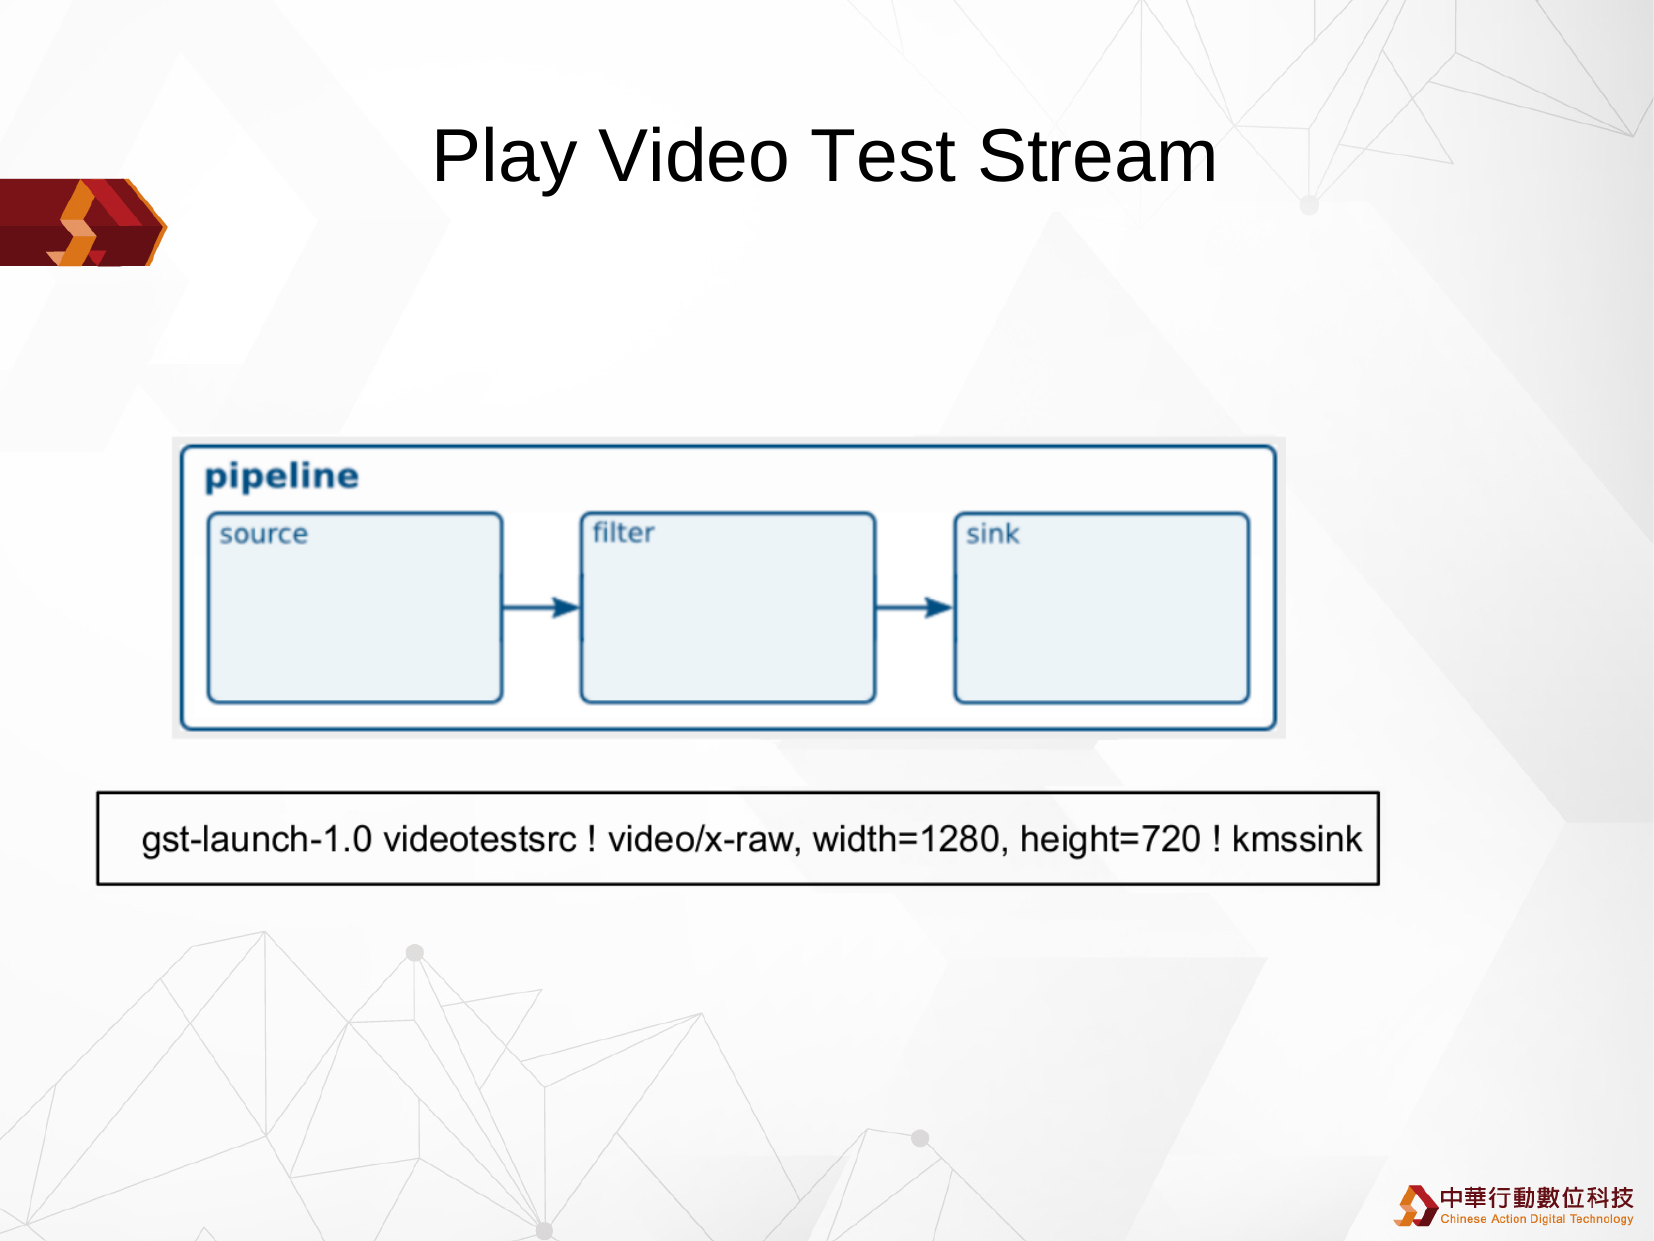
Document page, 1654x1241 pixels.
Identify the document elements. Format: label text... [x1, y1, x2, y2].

title Play Video Test Stream [131, 71, 1520, 240]
picture [0, 0, 1654, 1241]
